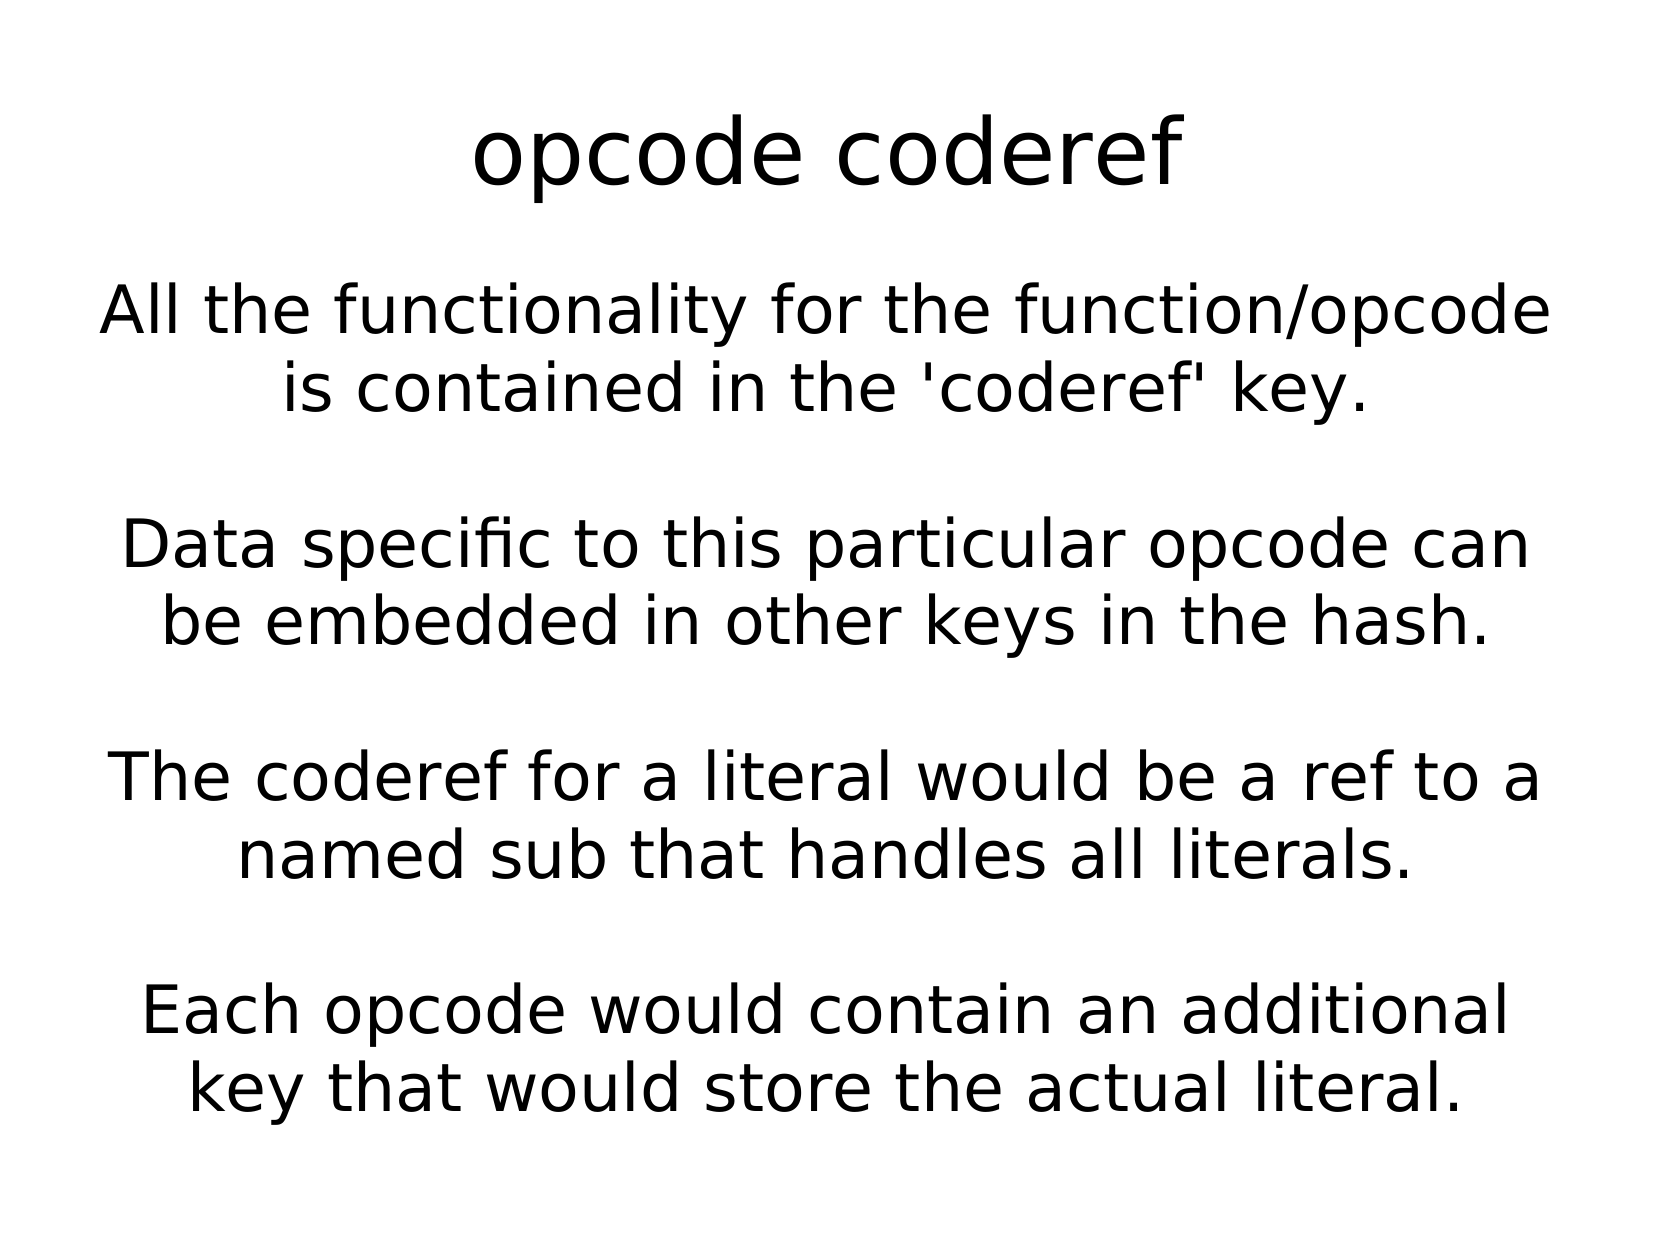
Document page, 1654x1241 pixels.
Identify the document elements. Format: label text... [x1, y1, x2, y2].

title opcode coderef [82, 49, 1571, 257]
subtitle All the functionality for the function/opcode is contained in the 'coderef' key. Data specific to this particular opcode can be embedded in other keys in the hash. The coderef for a literal would be a ref to a named sub that handles all literals. Each opcode would contain an additional key that would store the actual literal. [82, 271, 1571, 1128]
